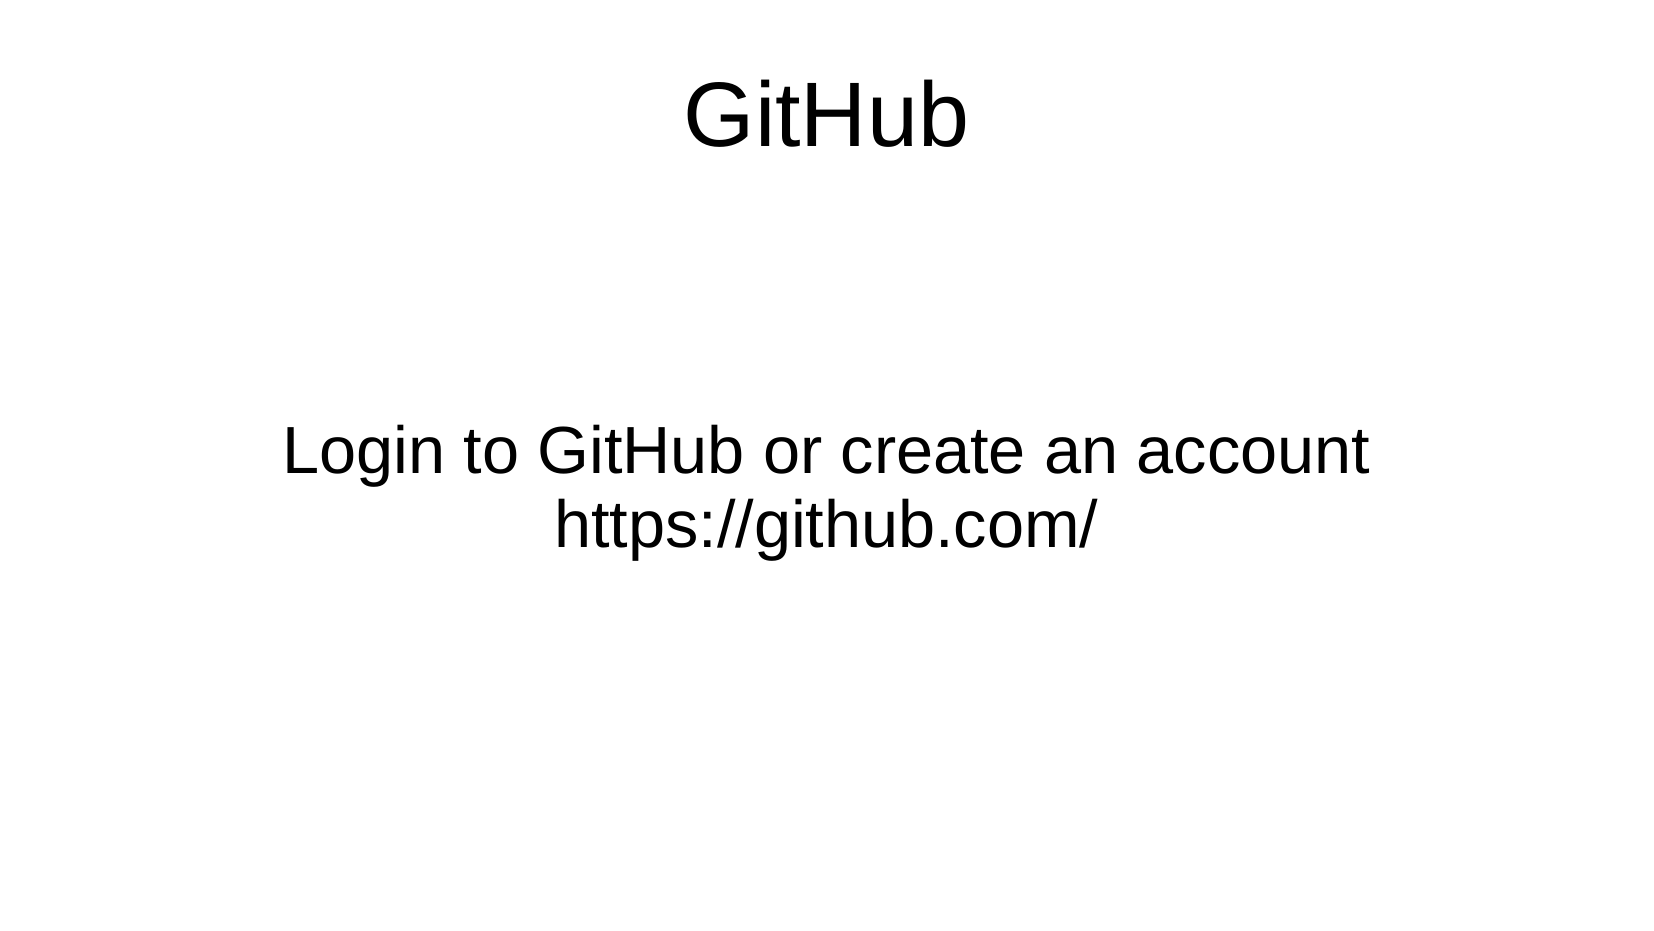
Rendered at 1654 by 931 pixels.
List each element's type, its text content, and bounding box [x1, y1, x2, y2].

title GitHub [82, 37, 1571, 193]
subtitle Login to GitHub or create an account https://github.com/ [82, 217, 1571, 758]
